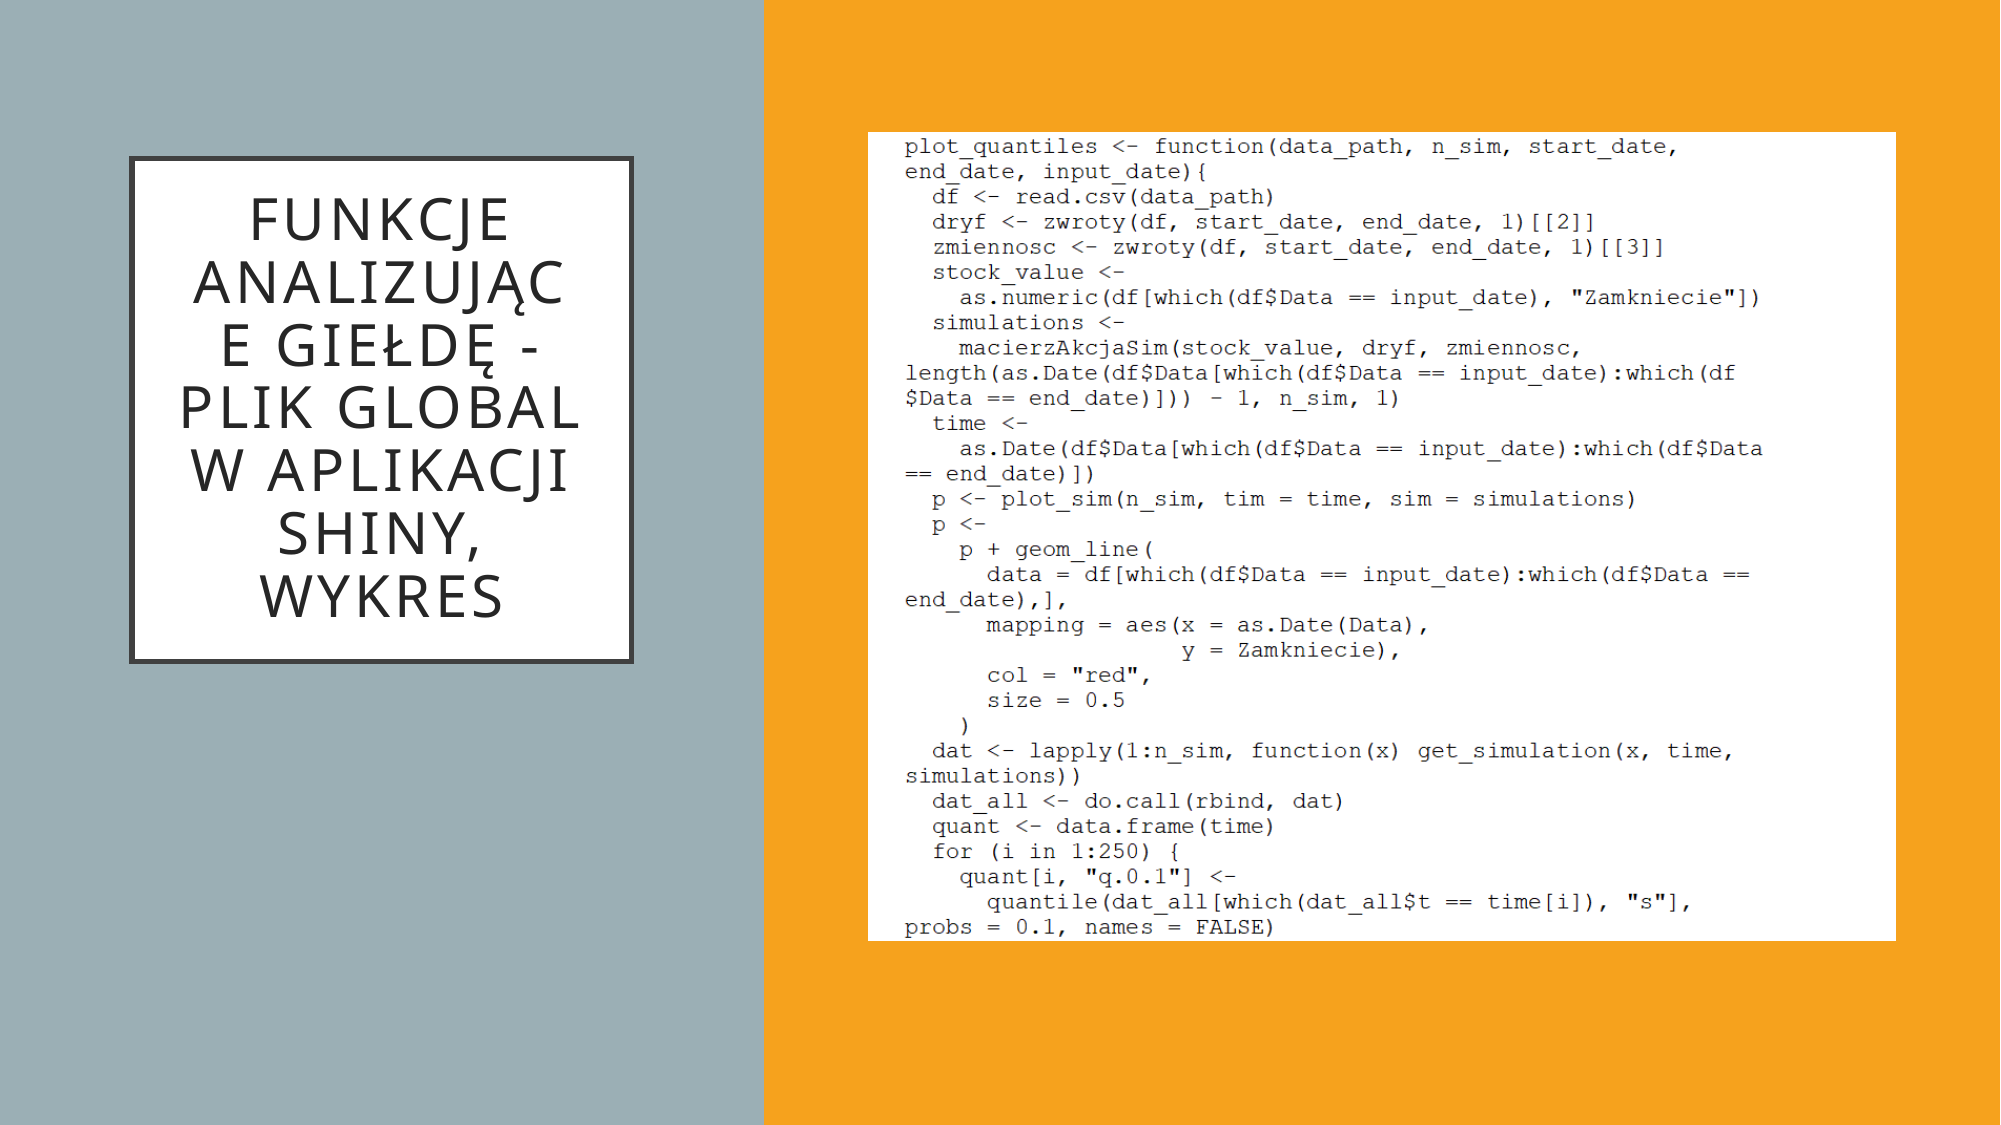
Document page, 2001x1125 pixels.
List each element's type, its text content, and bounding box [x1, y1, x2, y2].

text_box [0, 0, 2000, 1125]
picture [868, 132, 1896, 941]
title Funkcje analizujące giełdę - plik global w aplikacji shiny, wykres [131, 158, 632, 662]
